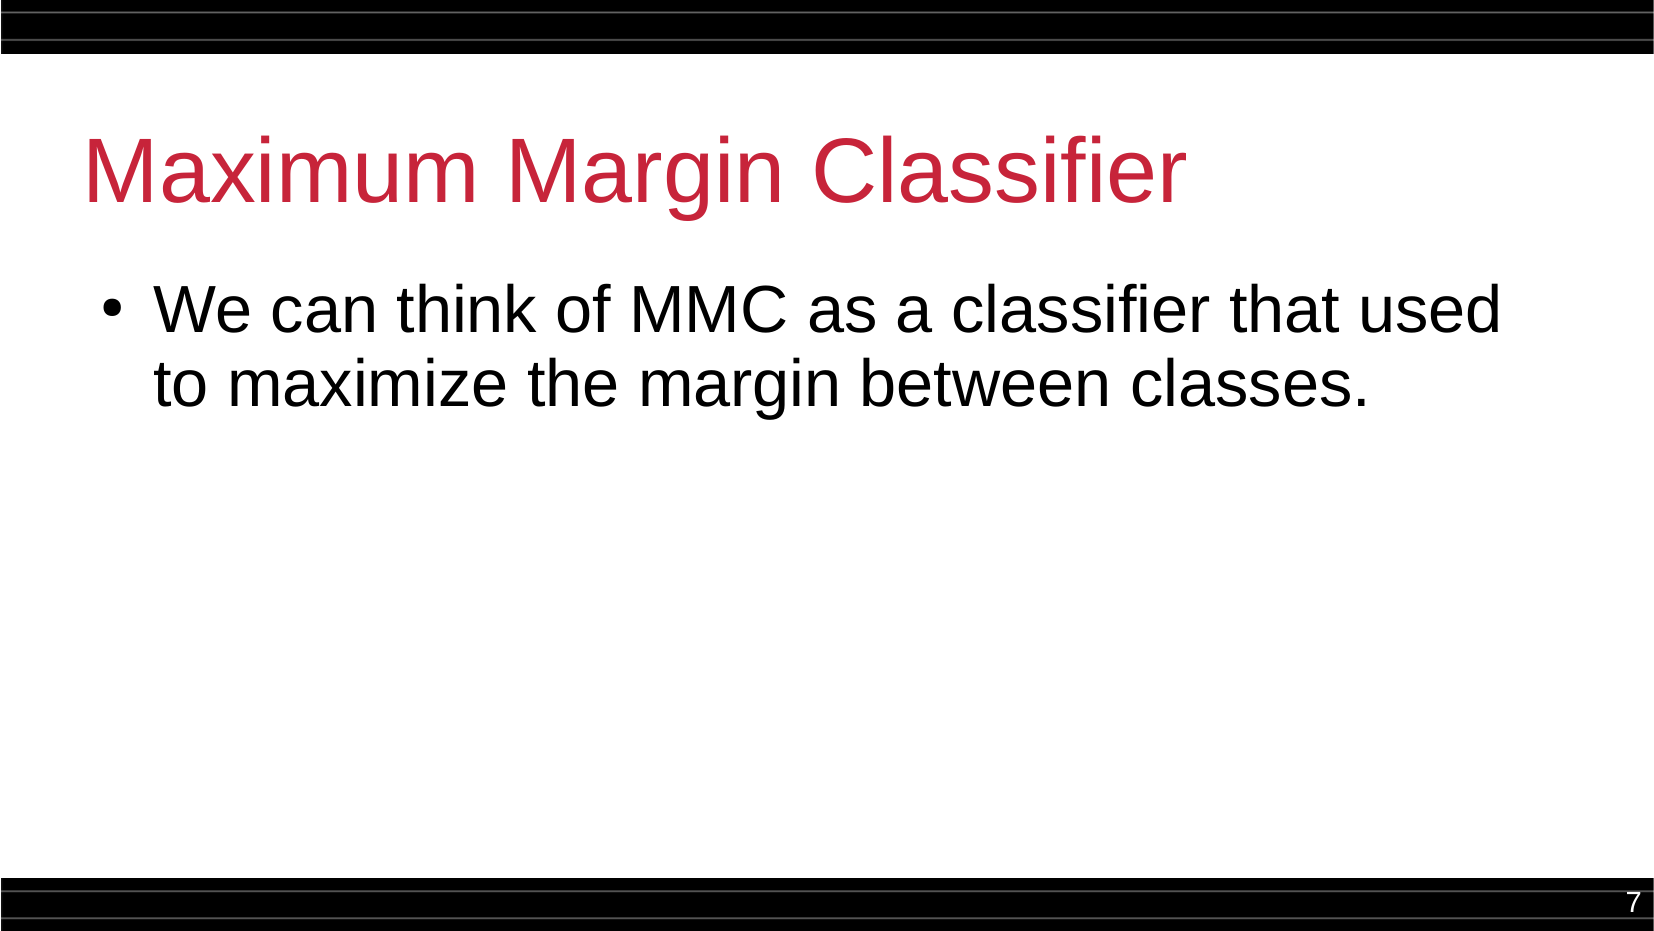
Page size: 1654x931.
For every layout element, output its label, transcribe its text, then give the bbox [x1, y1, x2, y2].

title Maximum Margin Classifier [82, 92, 1571, 249]
list We can think of MMC as a classifier that used to maximize the margin between classes. [82, 271, 1571, 851]
picture [1, 878, 1654, 931]
picture [1, 0, 1654, 54]
